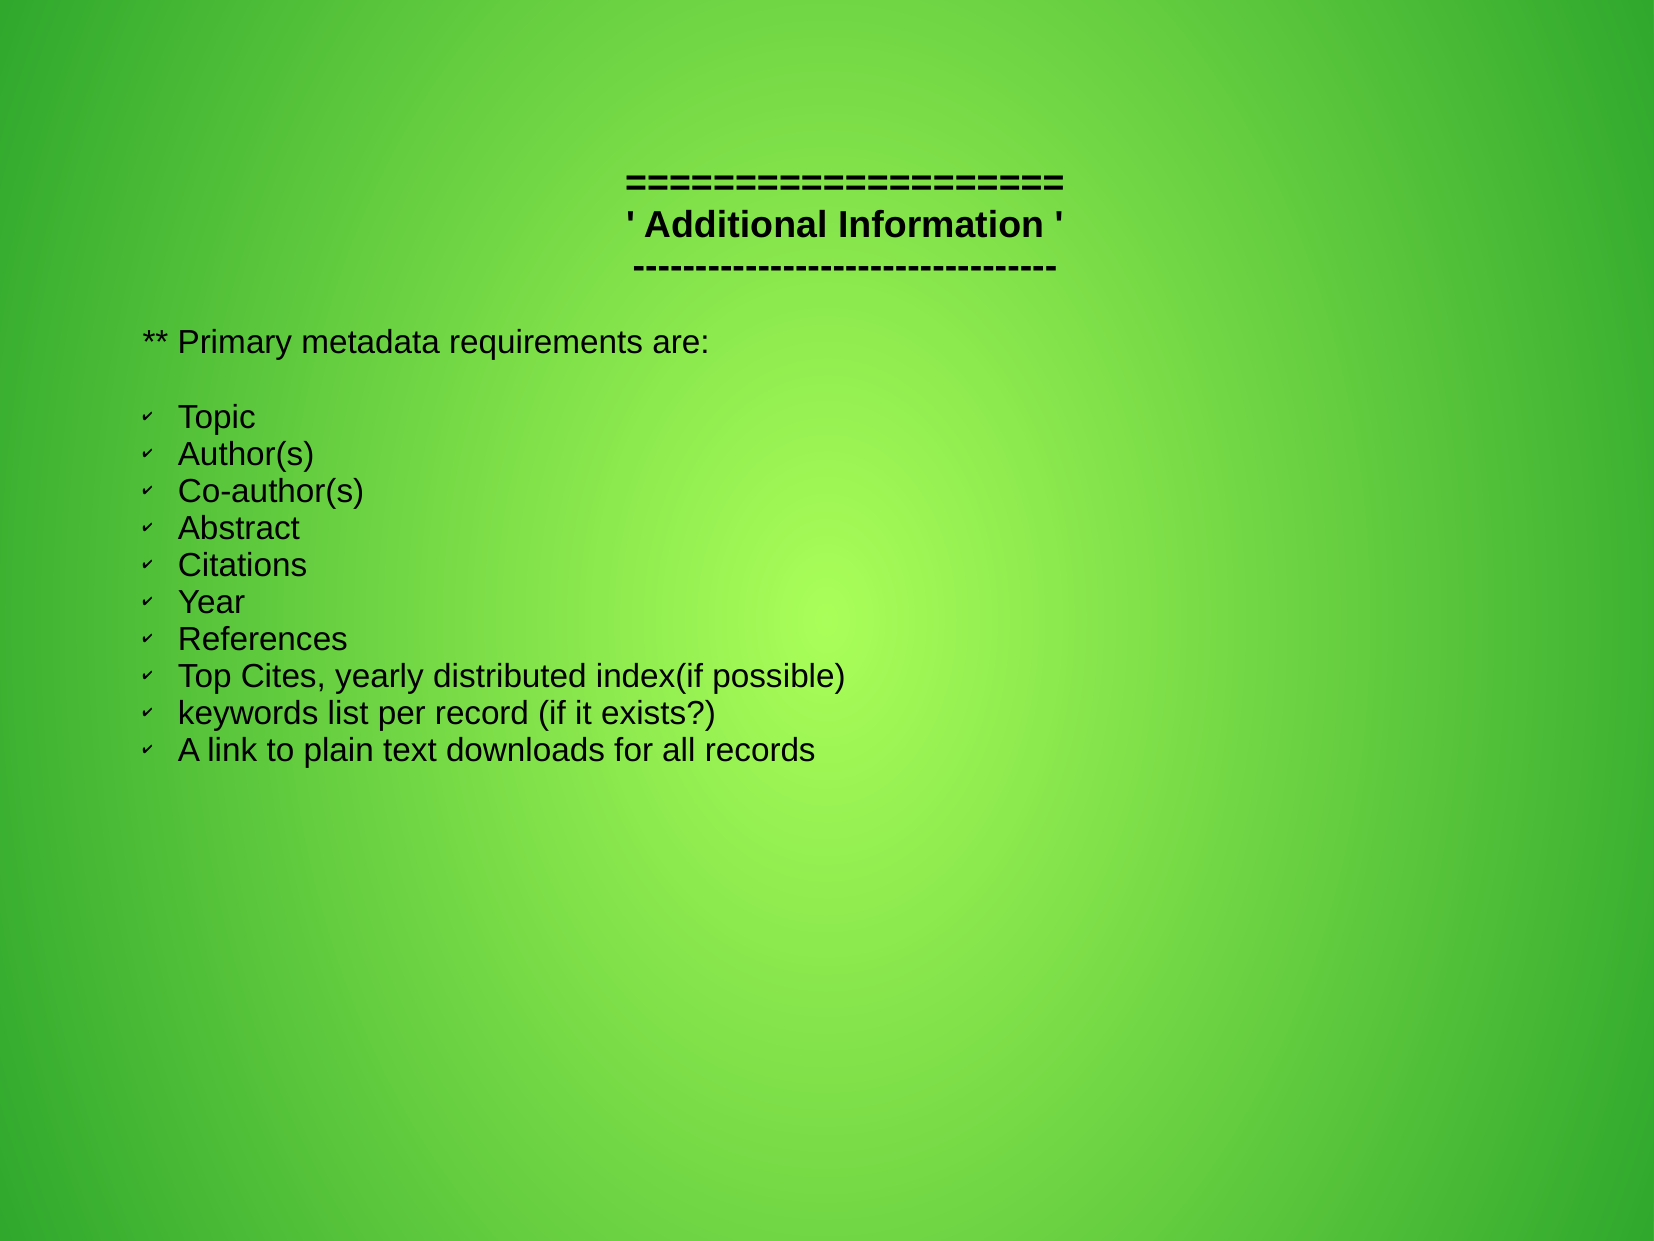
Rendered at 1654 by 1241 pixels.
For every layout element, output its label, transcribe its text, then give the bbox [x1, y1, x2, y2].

text_box ==================== ' Additional Information ' ---------------------------------- ** Primary metadata requirements are: Topic Author(s) Co-author(s) Abstract Citations Year References Top Cites, yearly distributed index(if possible) keywords list per record (if it exists?) A link to plain text downloads for all records [127, 153, 1563, 895]
